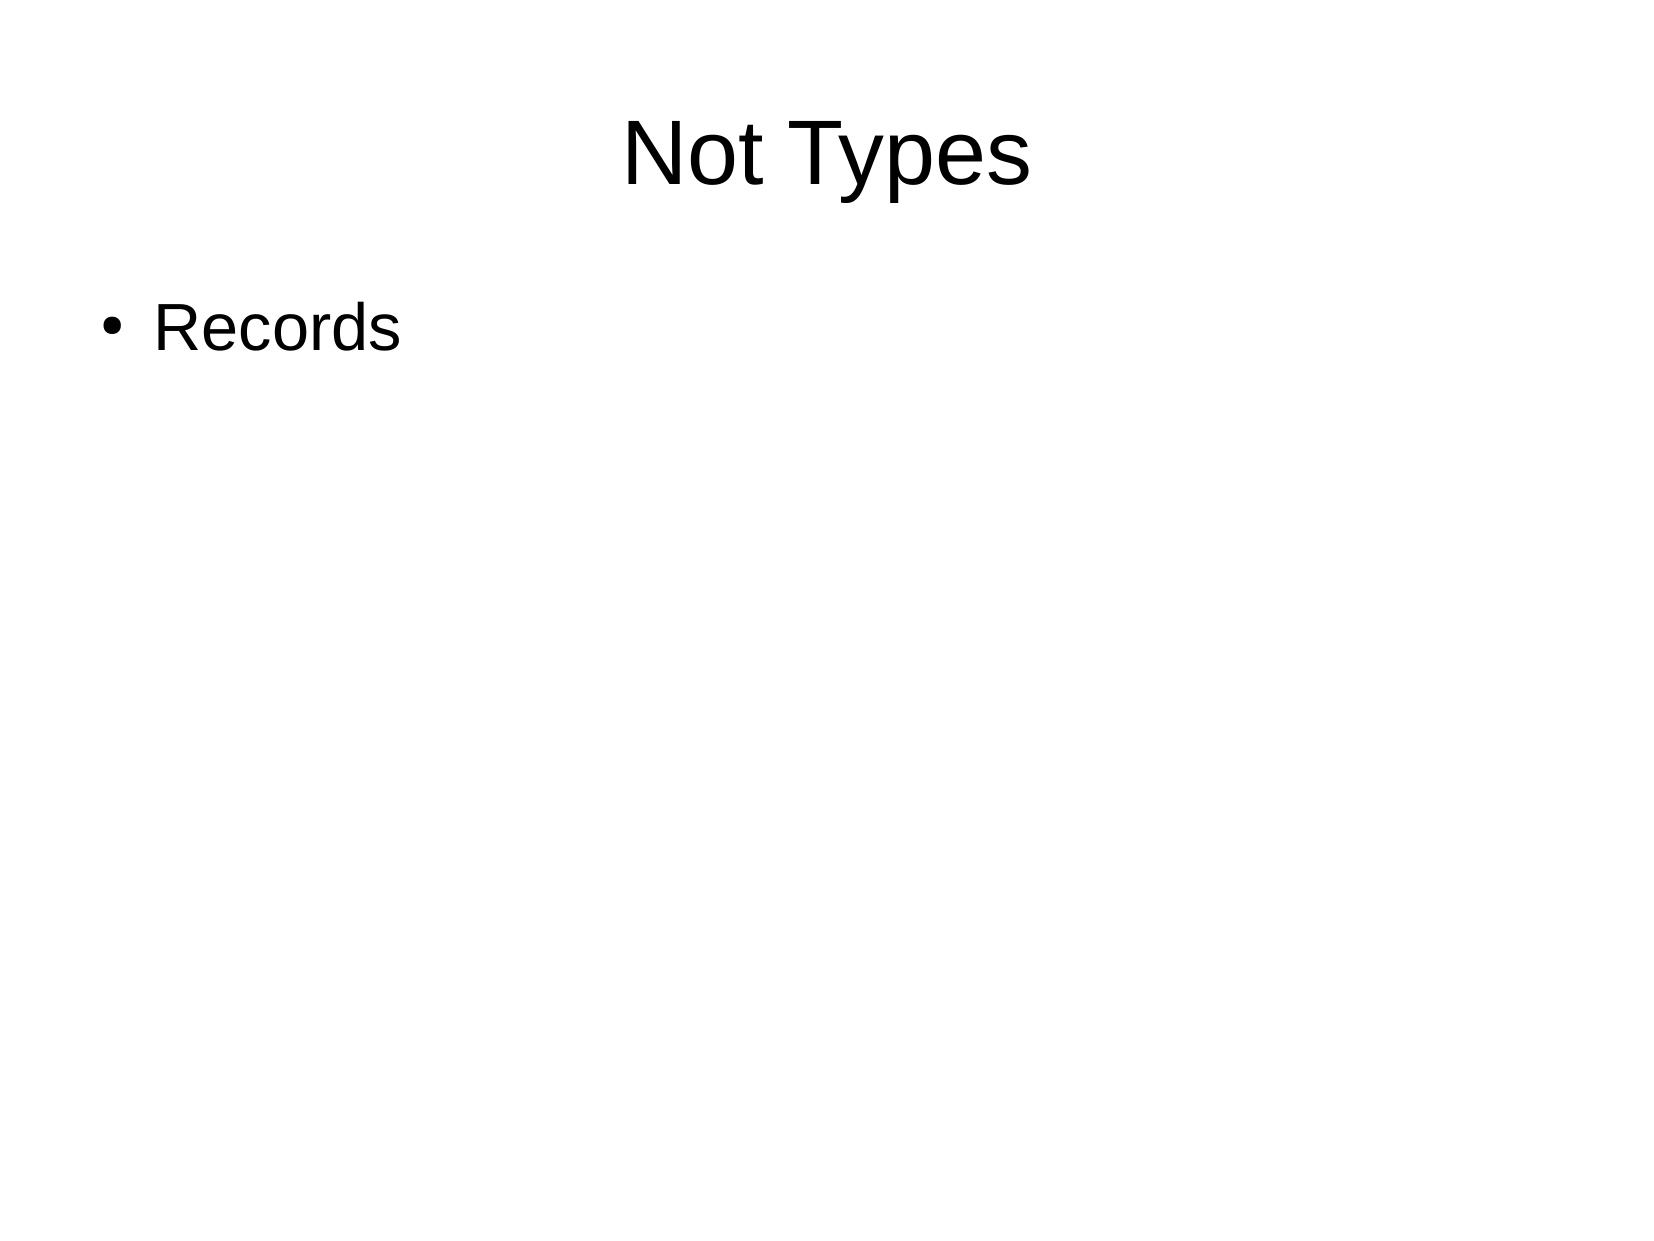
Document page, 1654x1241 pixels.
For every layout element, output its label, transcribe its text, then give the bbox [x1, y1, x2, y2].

title Not Types [82, 49, 1571, 257]
list Records [82, 290, 1571, 1010]
